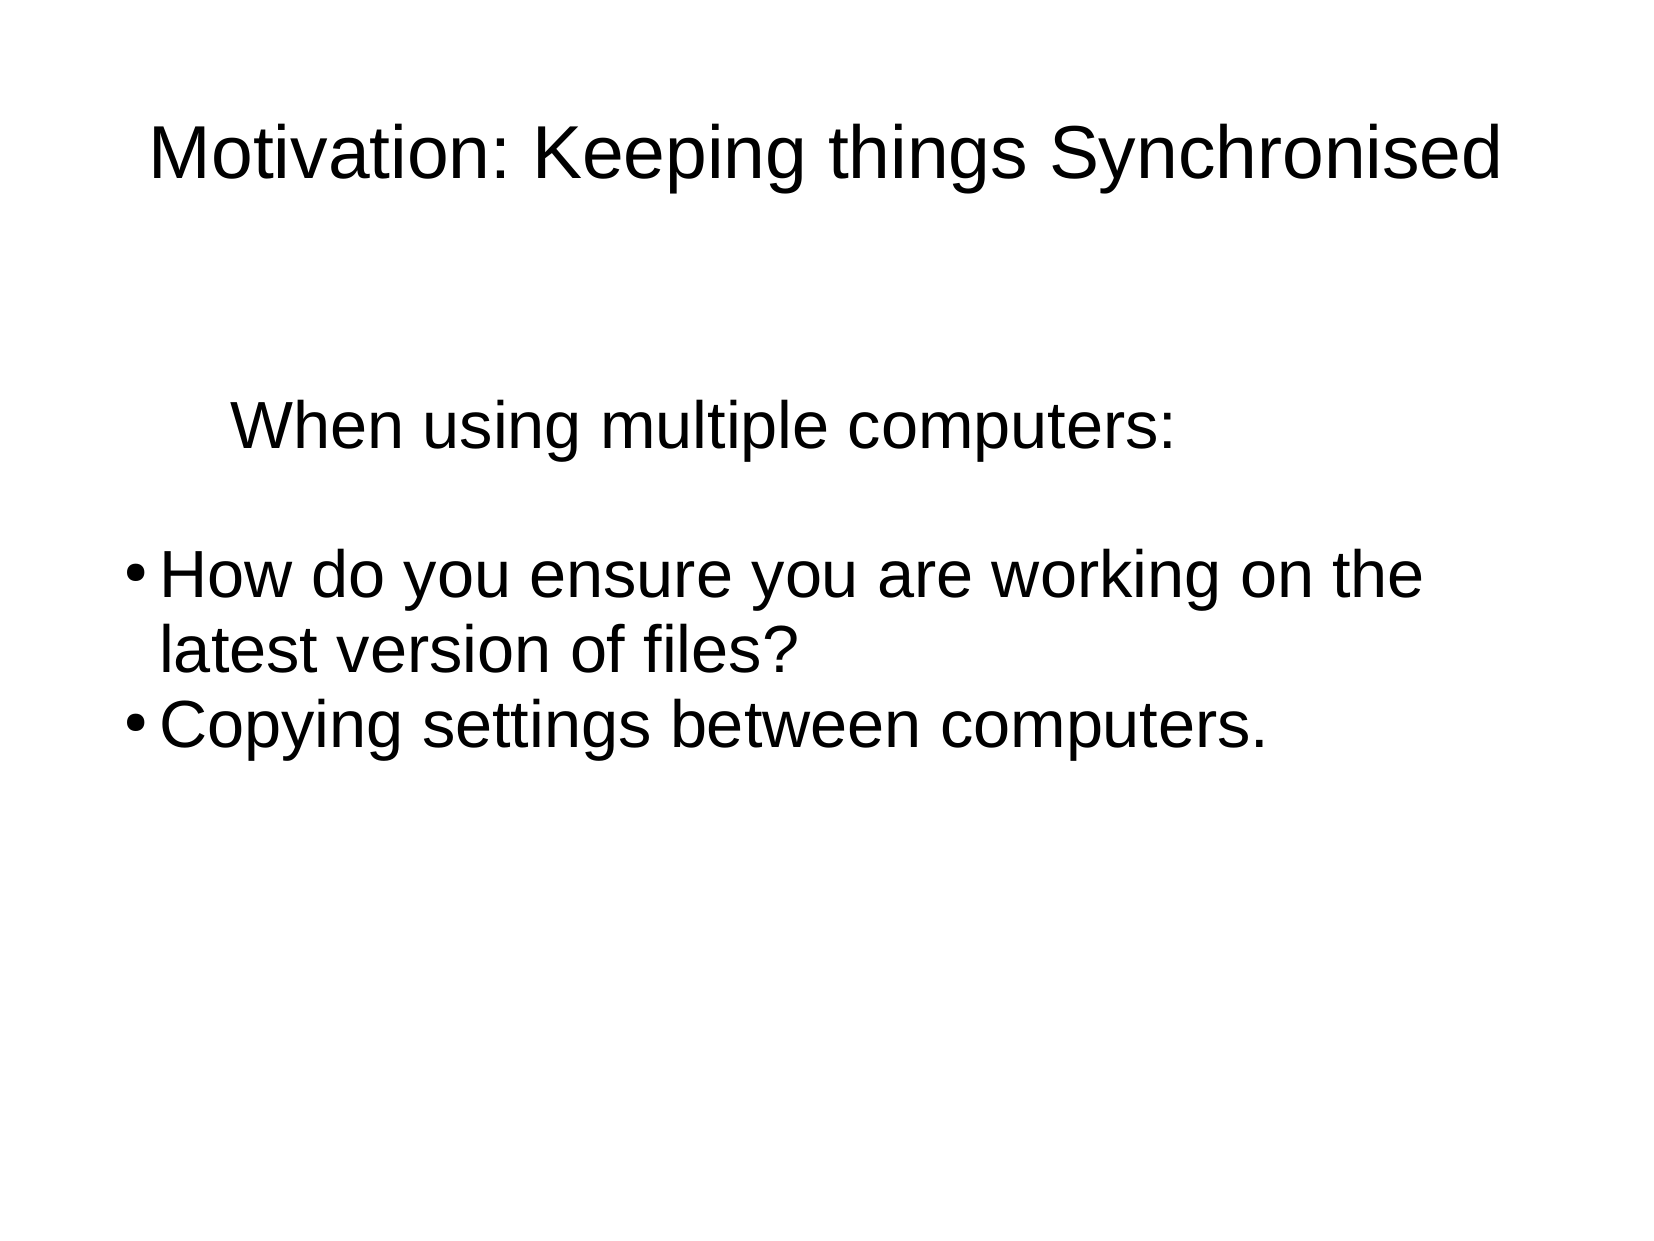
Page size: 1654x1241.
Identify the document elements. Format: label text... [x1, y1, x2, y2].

subtitle When using multiple computers: How do you ensure you are working on the latest version of files? Copying settings between computers. [88, 324, 1577, 825]
title Motivation: Keeping things Synchronised [82, 56, 1571, 250]
